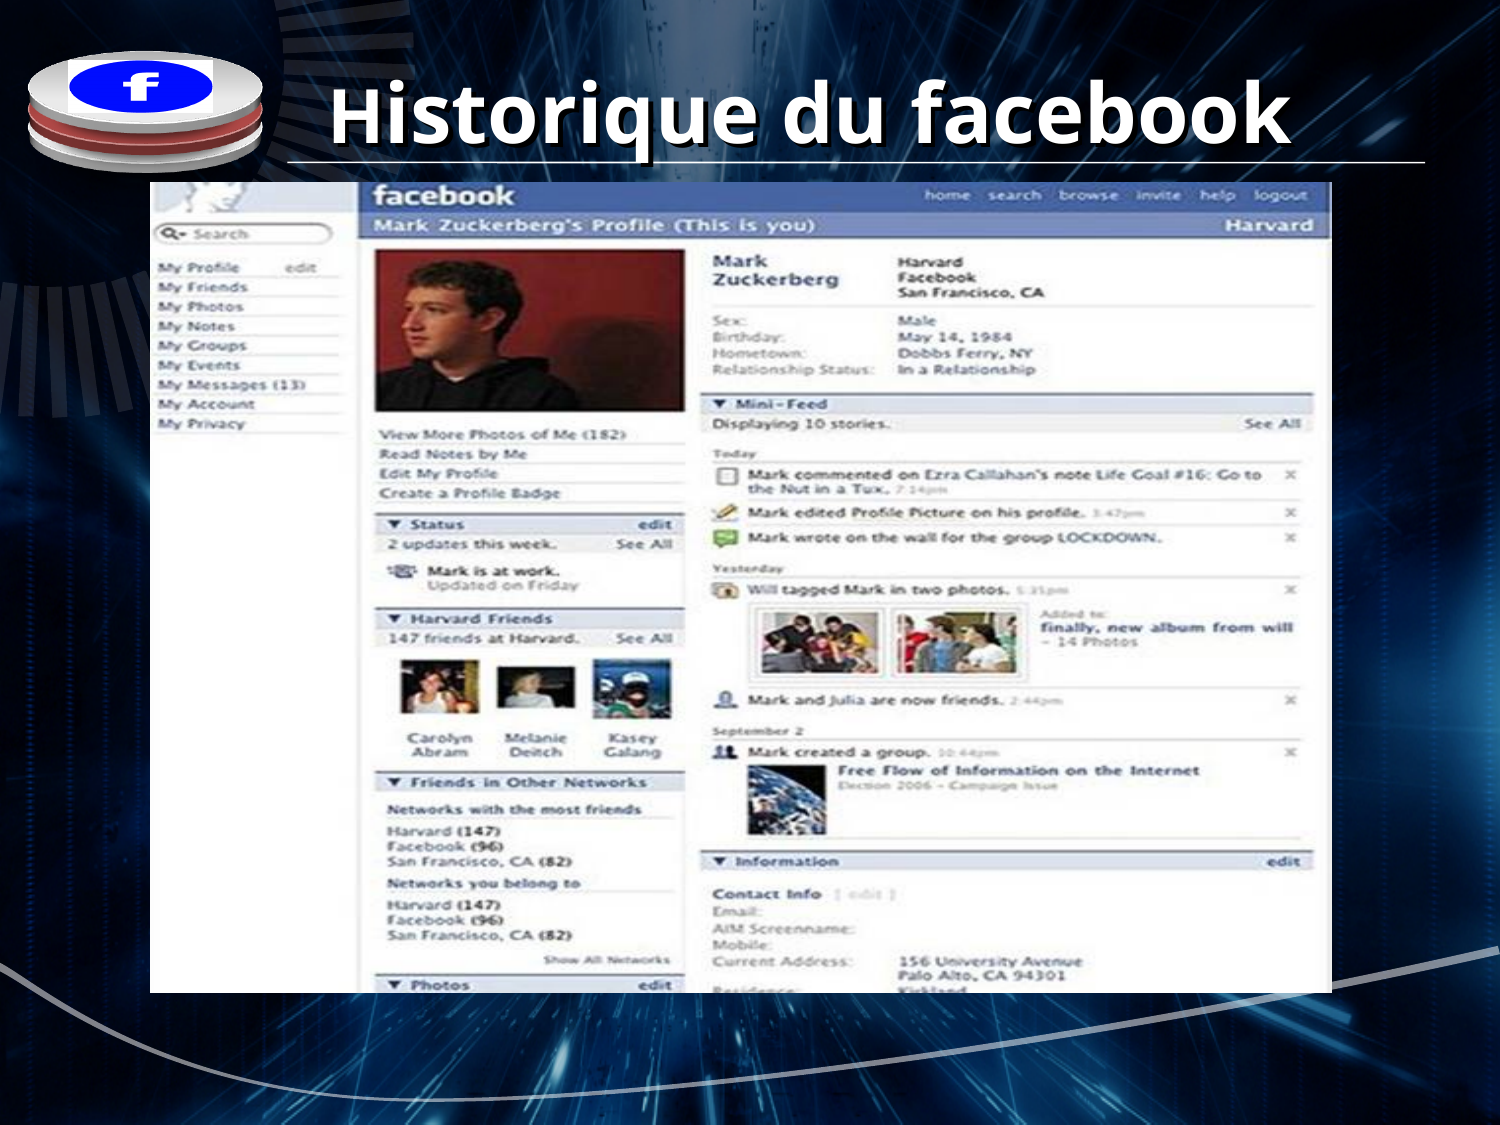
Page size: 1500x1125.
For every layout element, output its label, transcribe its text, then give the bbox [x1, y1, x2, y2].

picture [150, 182, 1332, 993]
title Historique du facebook [312, 37, 1426, 183]
picture [68, 60, 213, 113]
